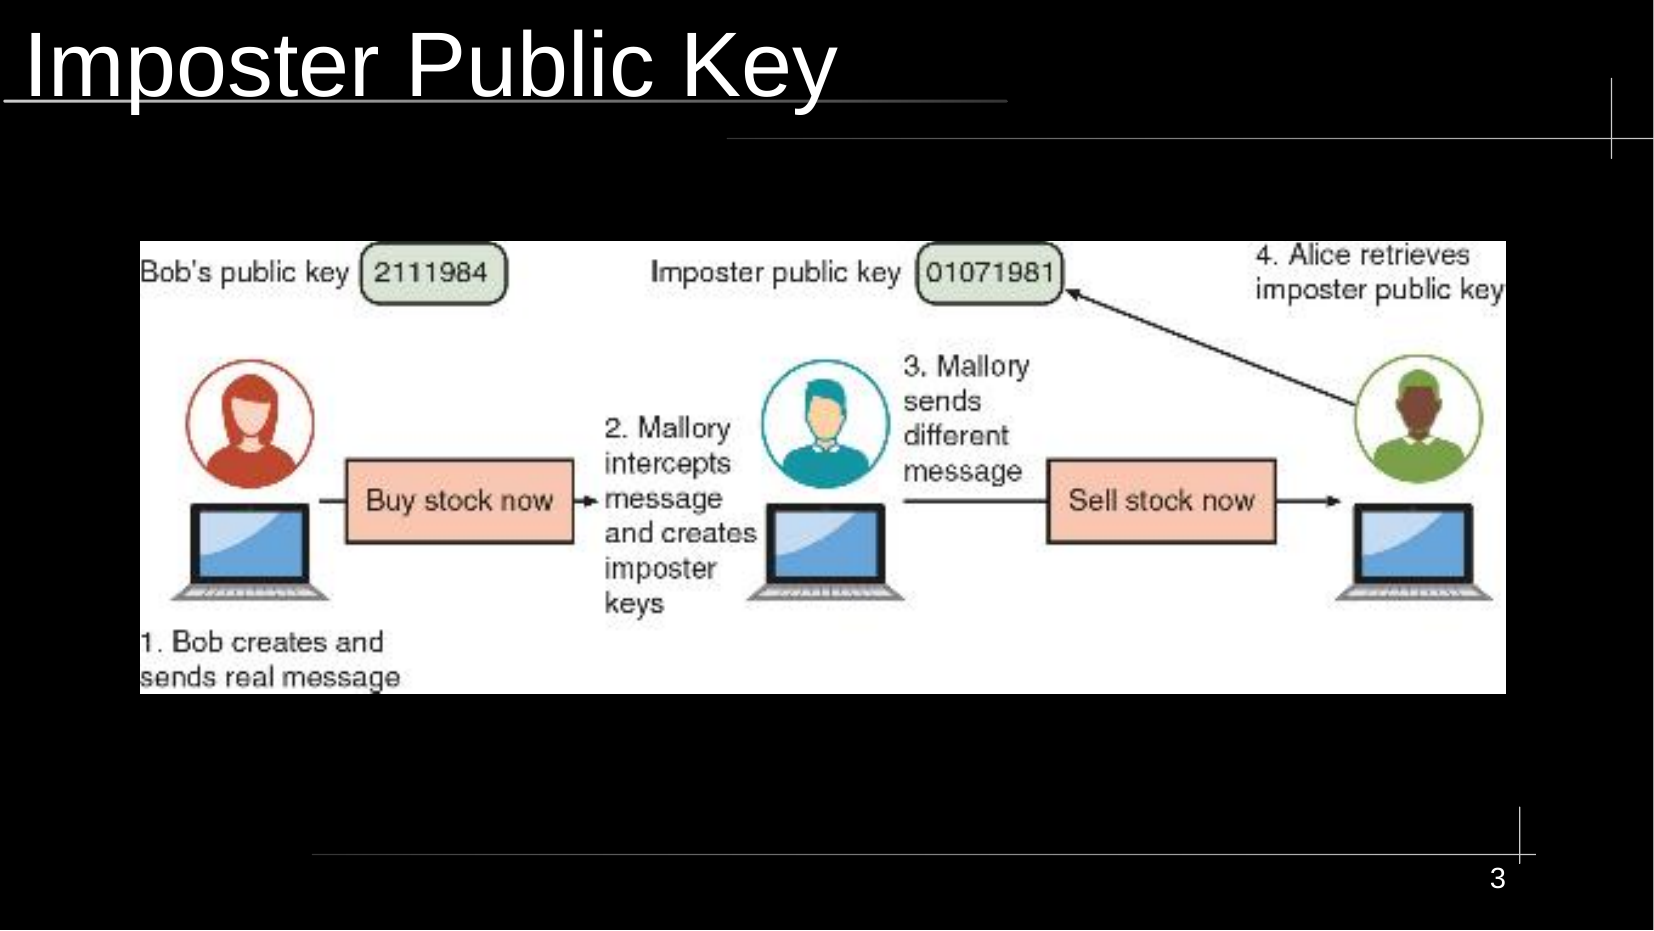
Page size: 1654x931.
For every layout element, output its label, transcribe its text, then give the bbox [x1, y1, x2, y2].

picture [140, 241, 1506, 695]
title Imposter Public Key [23, 11, 1589, 119]
